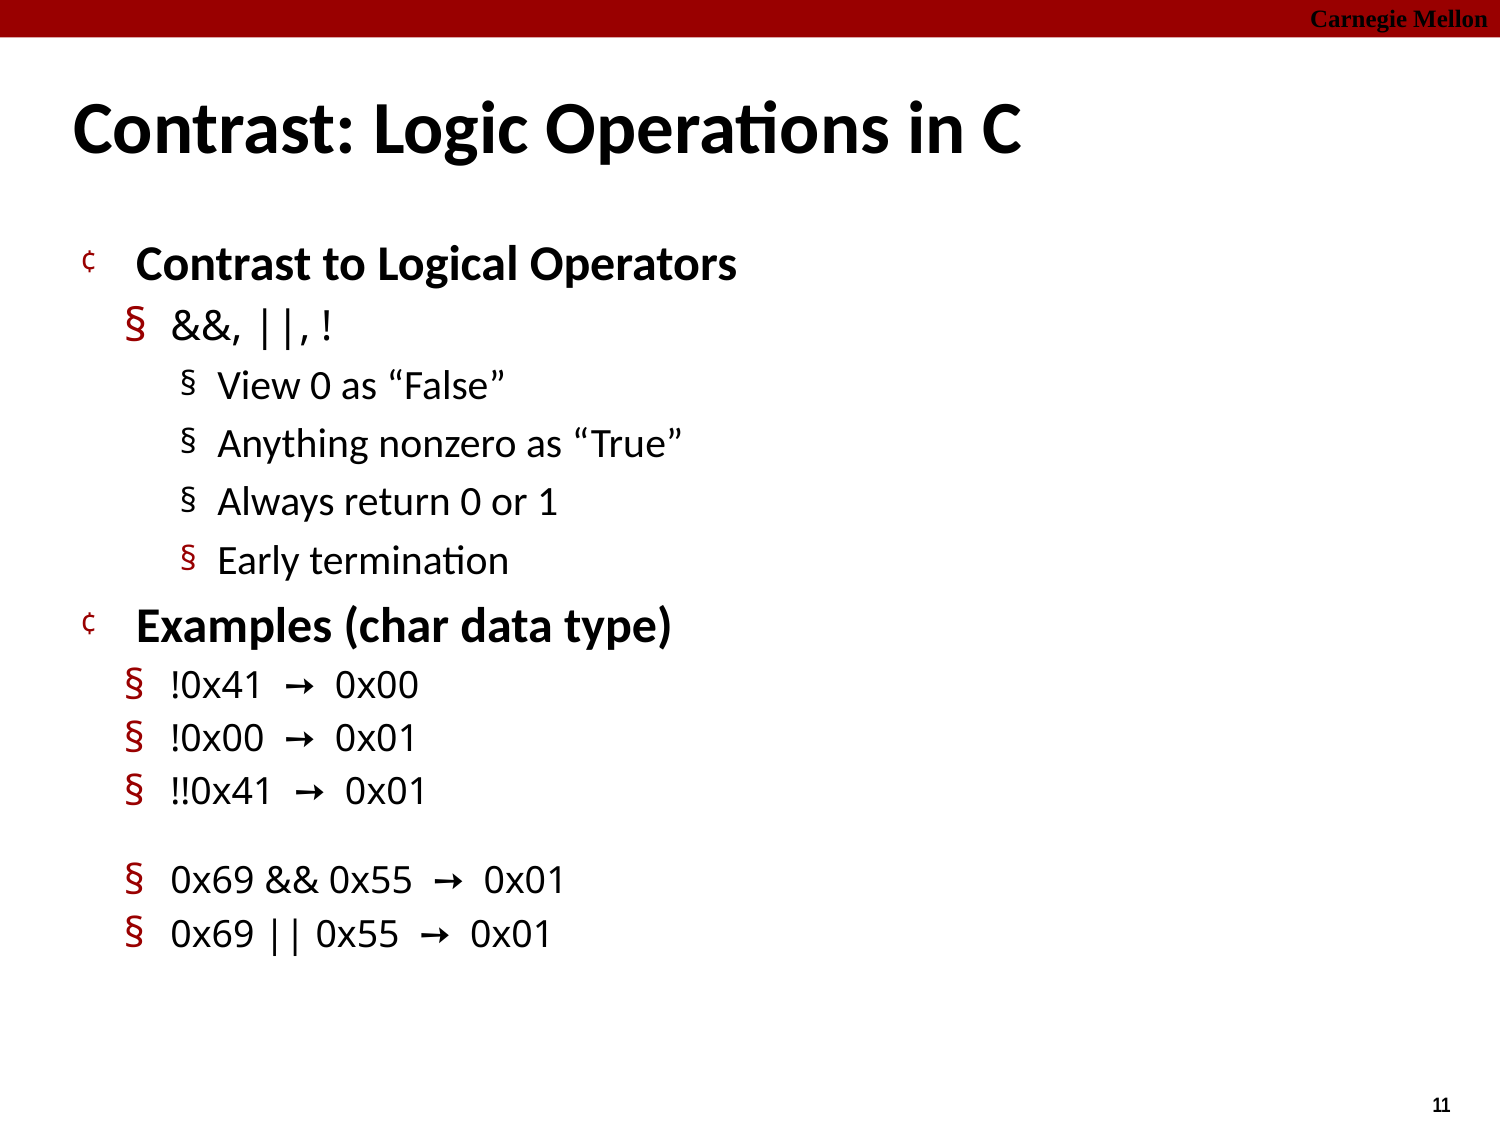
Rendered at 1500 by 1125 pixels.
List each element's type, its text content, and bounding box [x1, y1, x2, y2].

list Contrast to Logical Operators &&, ||, ! View 0 as “False” Anything nonzero as “True” Always return 0 or 1 Early termination Examples (char data type) !0x41 ➙ 0x00 !0x00 ➙ 0x01 !!0x41 ➙ 0x01 0x69 && 0x55 ➙ 0x01 0x69 || 0x55 ➙ 0x01 [65, 223, 1361, 1040]
title Contrast: Logic Operations in C [58, 71, 1304, 197]
